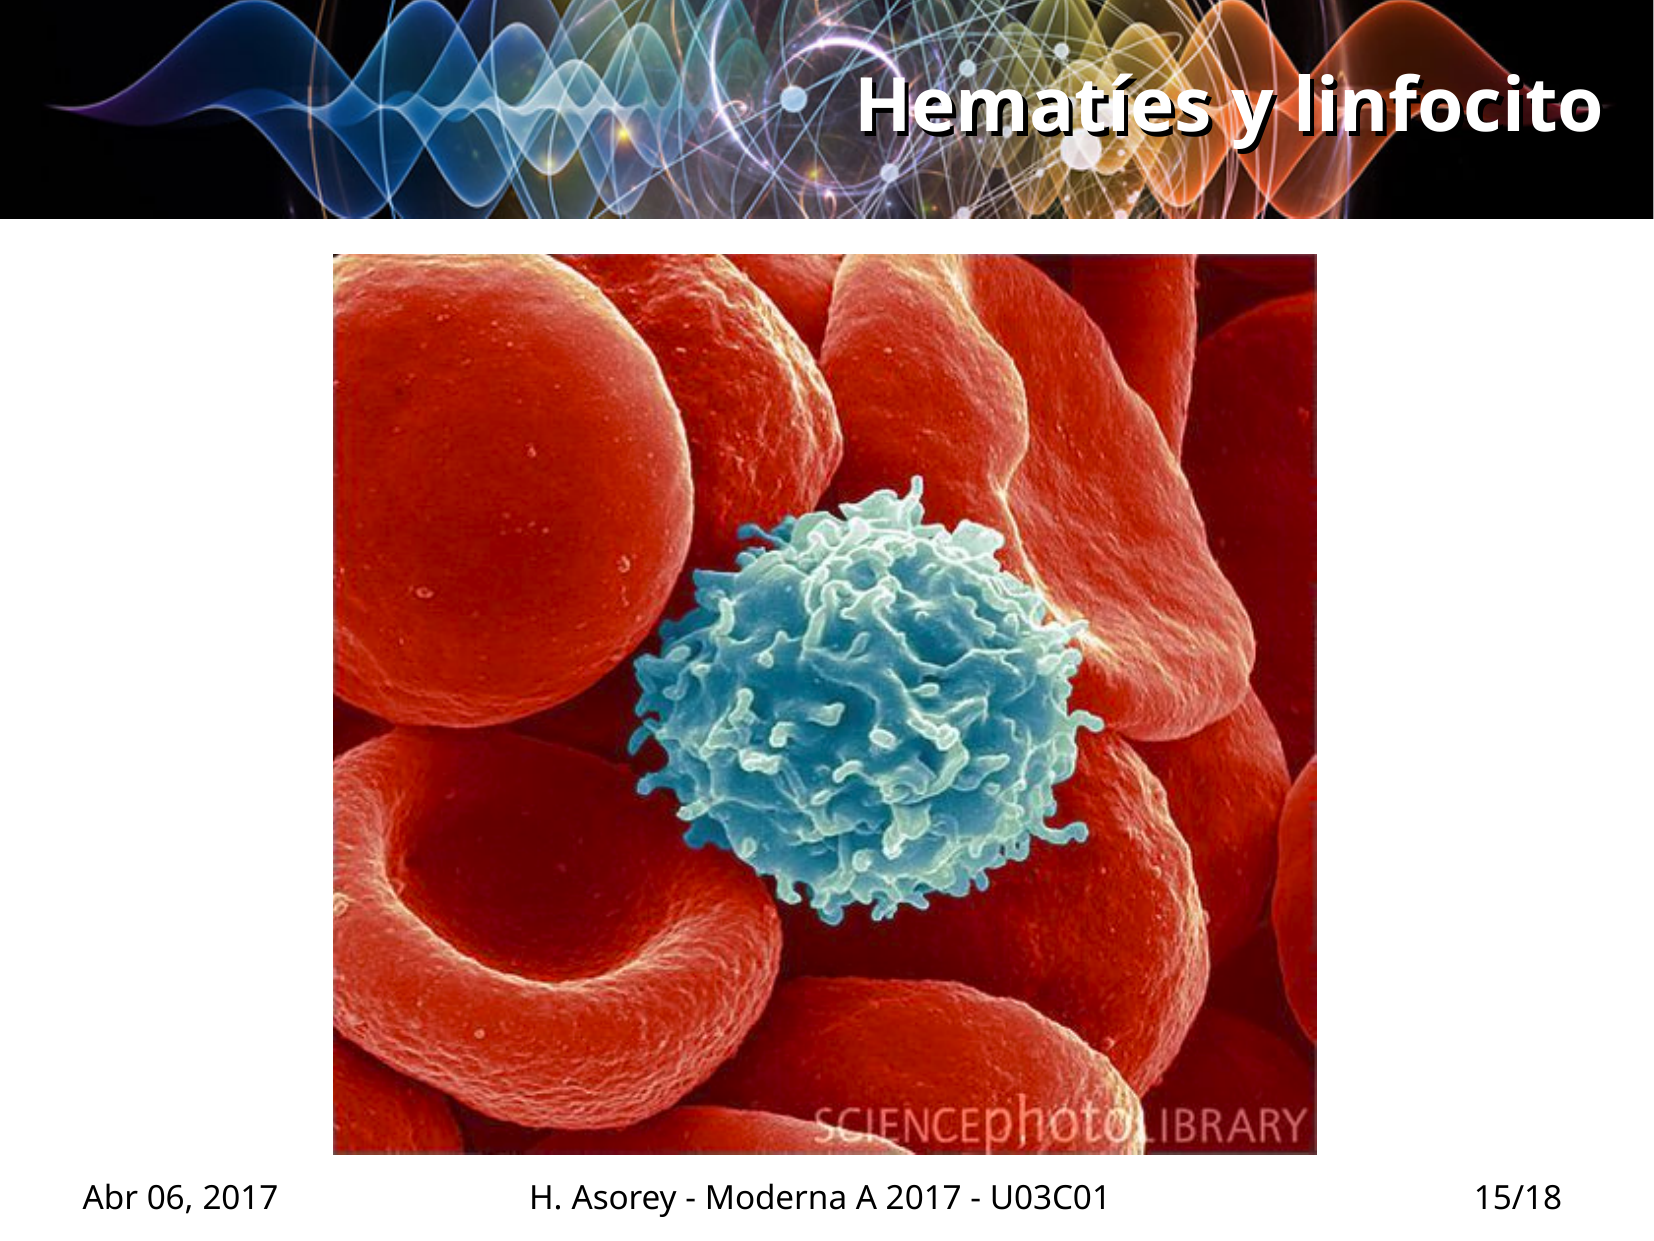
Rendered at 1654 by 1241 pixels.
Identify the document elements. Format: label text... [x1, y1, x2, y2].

picture [0, 0, 1654, 219]
picture [333, 254, 1317, 1156]
title Hematíes y linfocito [45, 15, 1606, 191]
